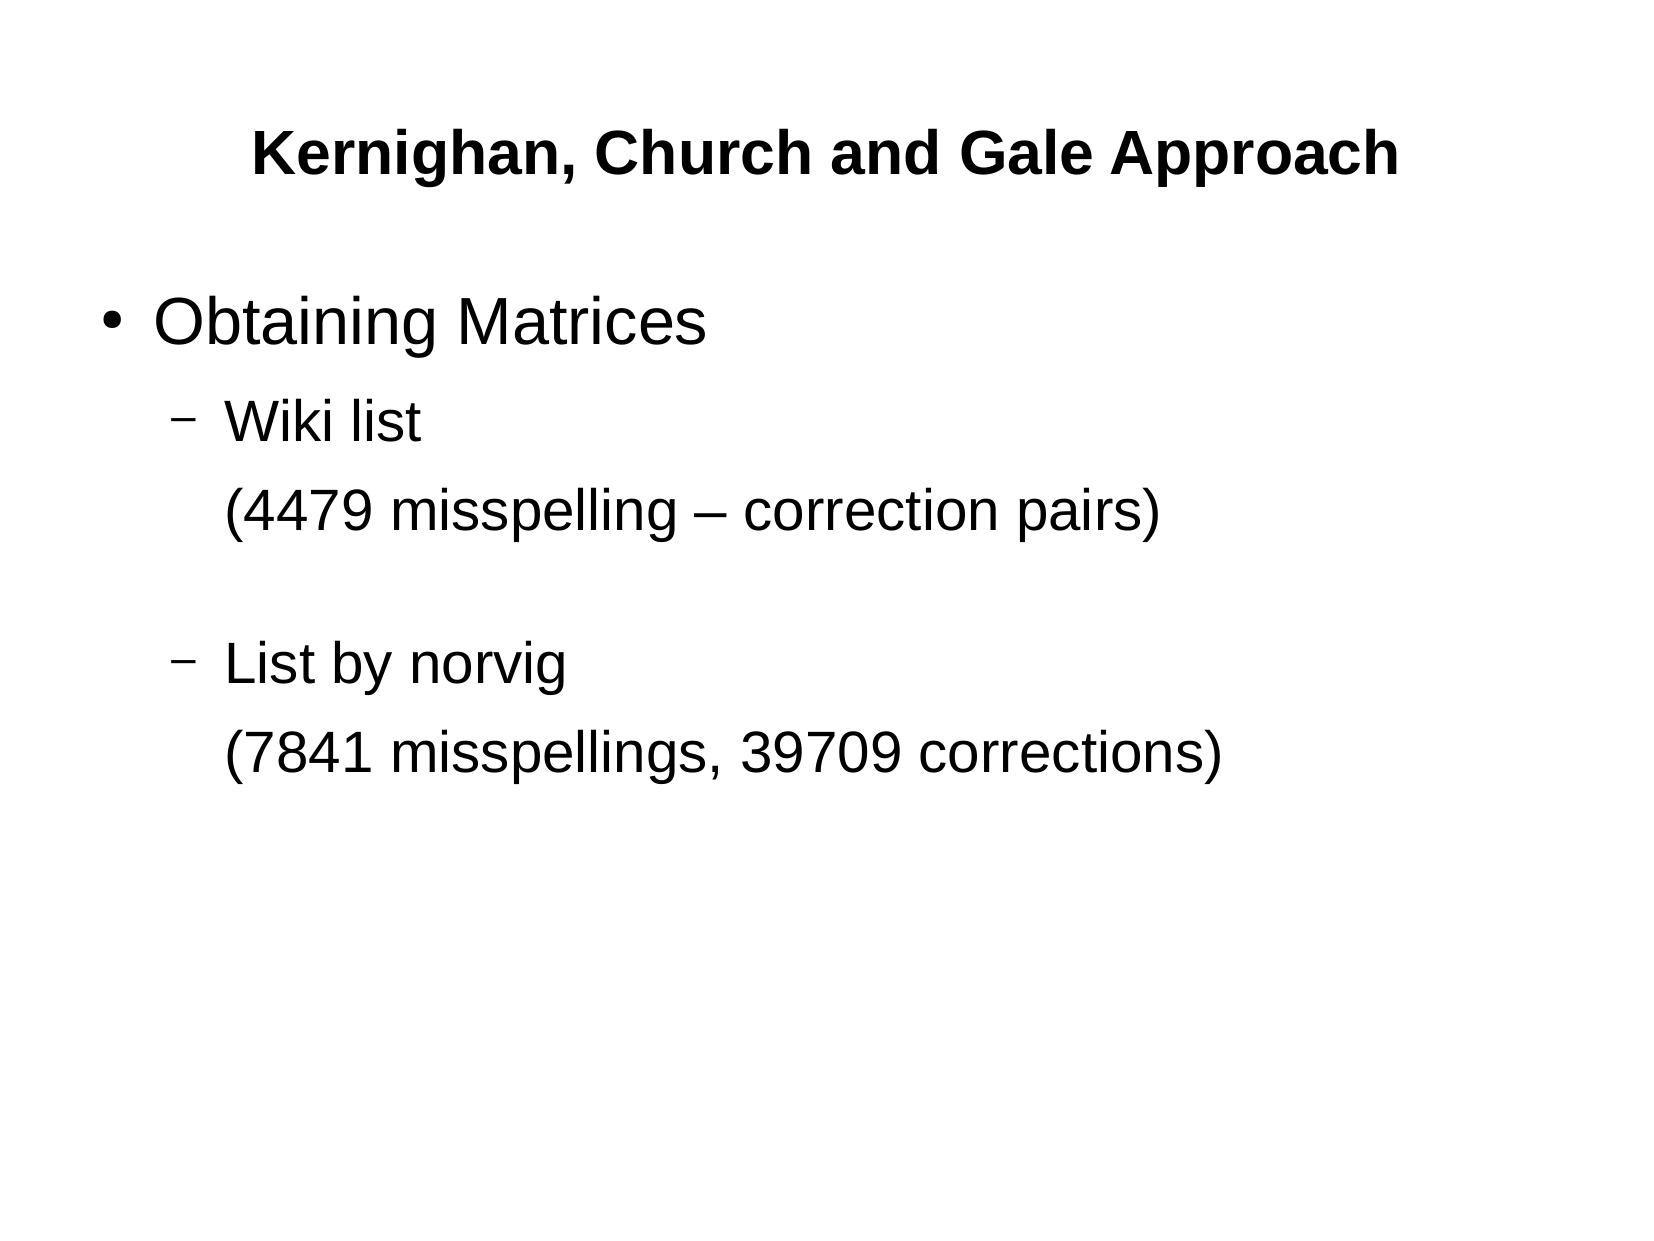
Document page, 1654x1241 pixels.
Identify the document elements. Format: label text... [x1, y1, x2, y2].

list Obtaining Matrices Wiki list (4479 misspelling – correction pairs) List by norvig (7841 misspellings, 39709 corrections) [82, 284, 1538, 1205]
title Kernighan, Church and Gale Approach [82, 49, 1571, 257]
